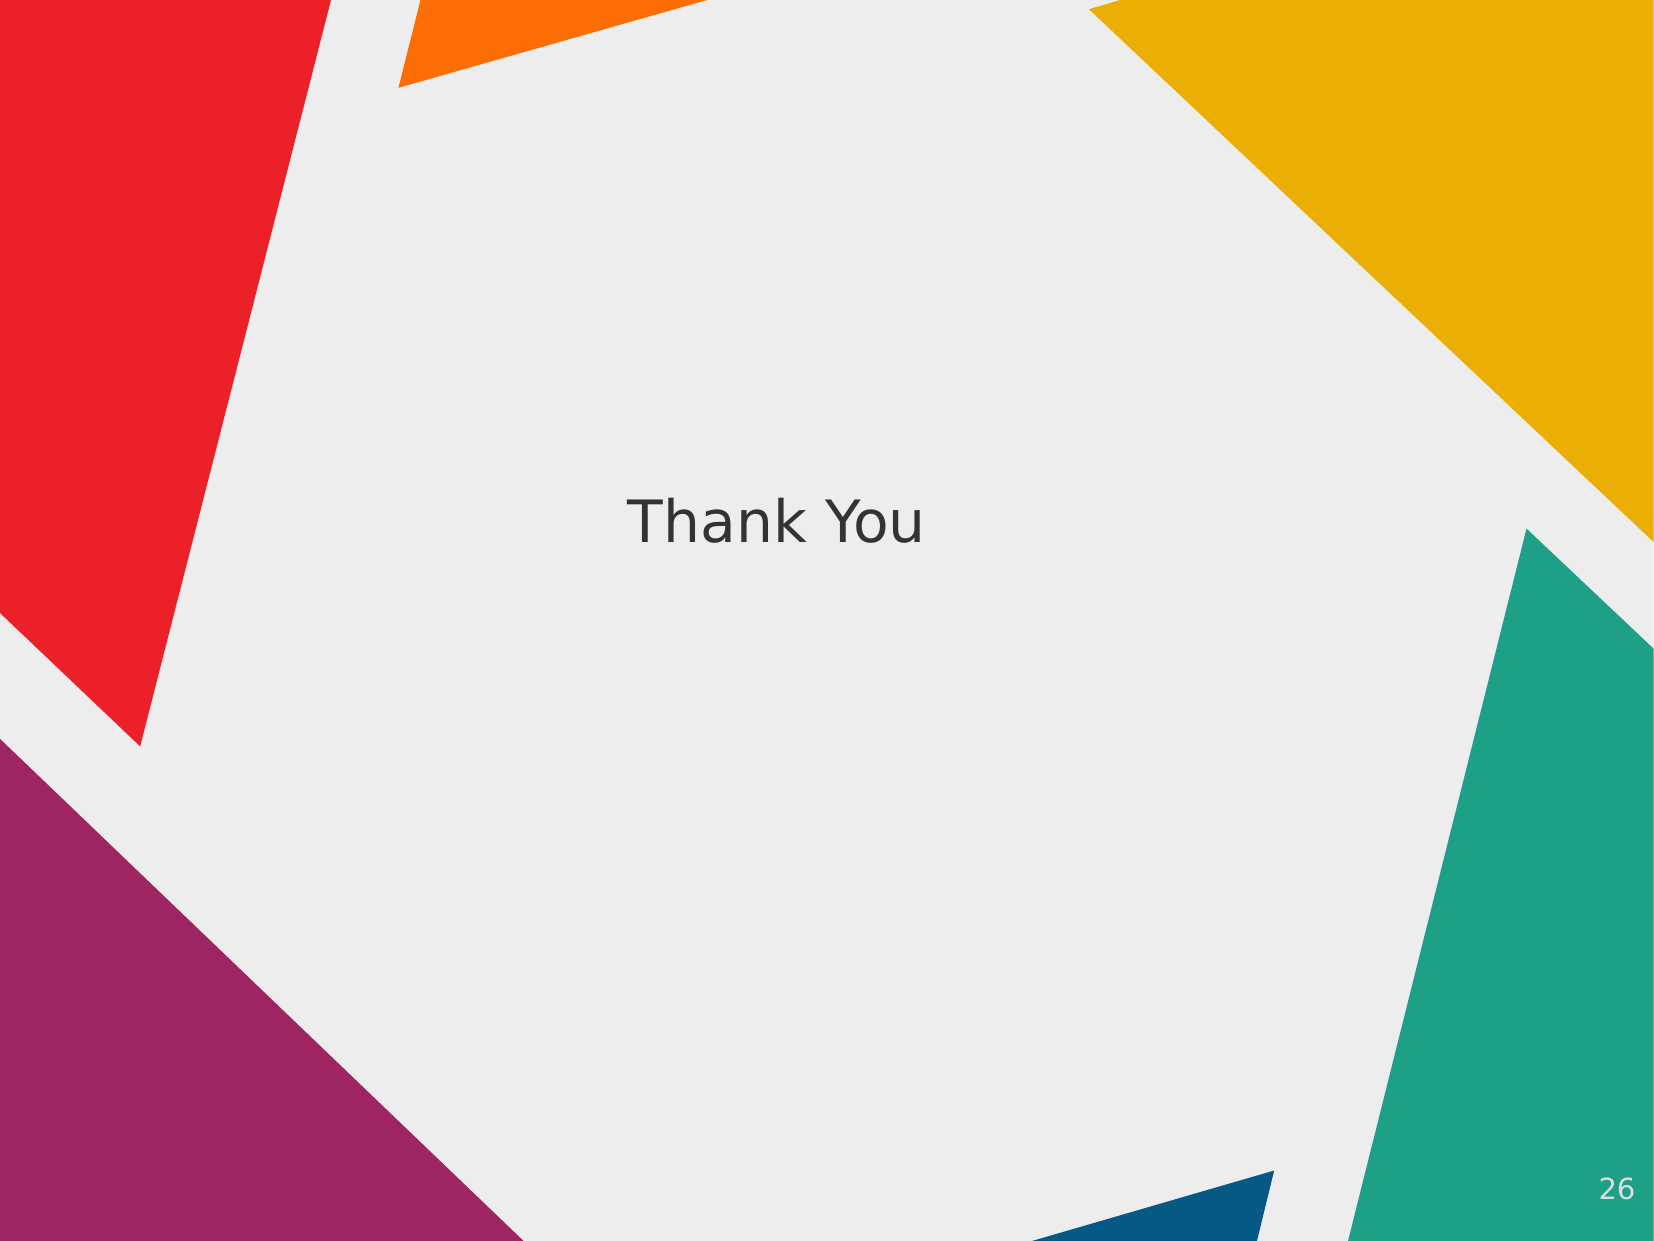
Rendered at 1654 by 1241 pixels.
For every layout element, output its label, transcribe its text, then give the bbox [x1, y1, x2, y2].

title Thank You [236, 418, 1318, 626]
